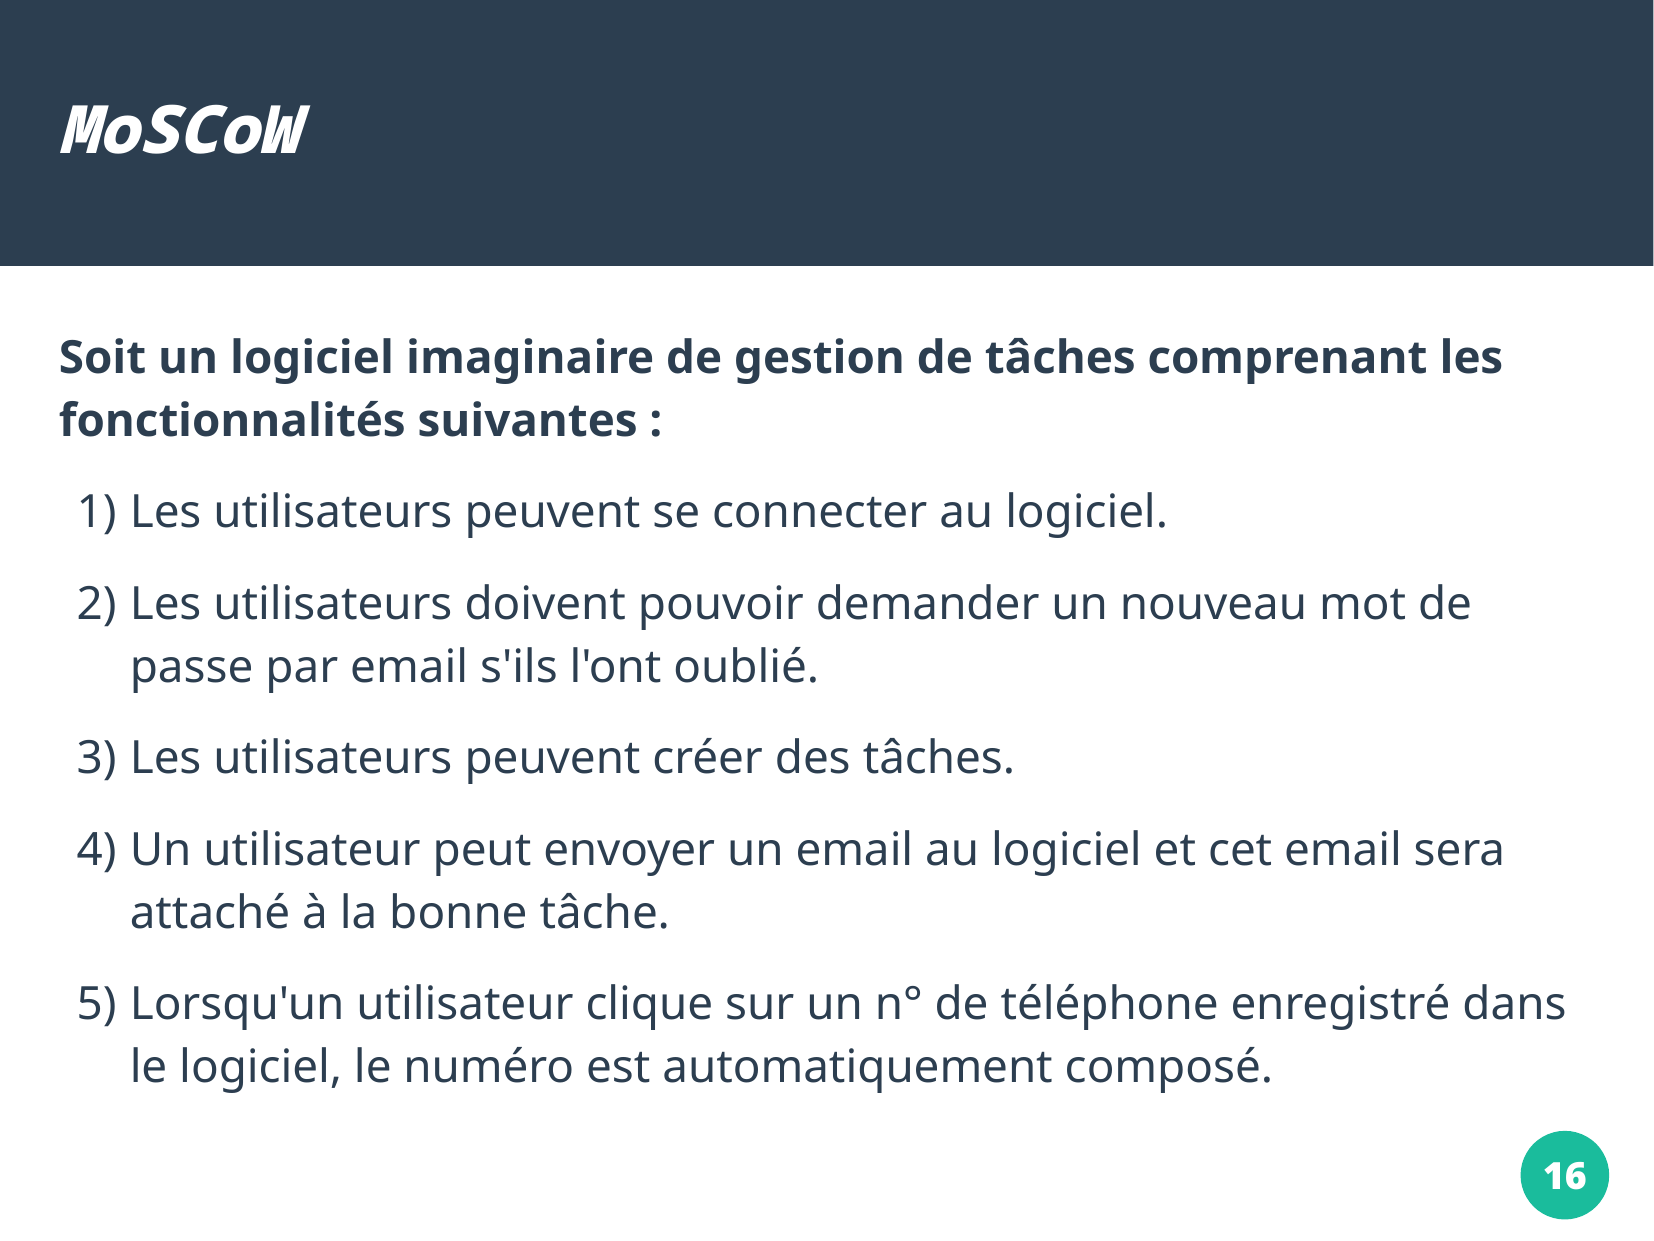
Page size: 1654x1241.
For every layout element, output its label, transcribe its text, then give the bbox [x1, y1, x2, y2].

list Soit un logiciel imaginaire de gestion de tâches comprenant les fonctionnalités suivantes : Les utilisateurs peuvent se connecter au logiciel. Les utilisateurs doivent pouvoir demander un nouveau mot de passe par email s'ils l'ont oublié. Les utilisateurs peuvent créer des tâches. Un utilisateur peut envoyer un email au logiciel et cet email sera attaché à la bonne tâche. Lorsqu'un utilisateur clique sur un n° de téléphone enregistré dans le logiciel, le numéro est automatiquement composé. [58, 324, 1595, 1152]
title MoSCoW [58, 49, 1595, 207]
